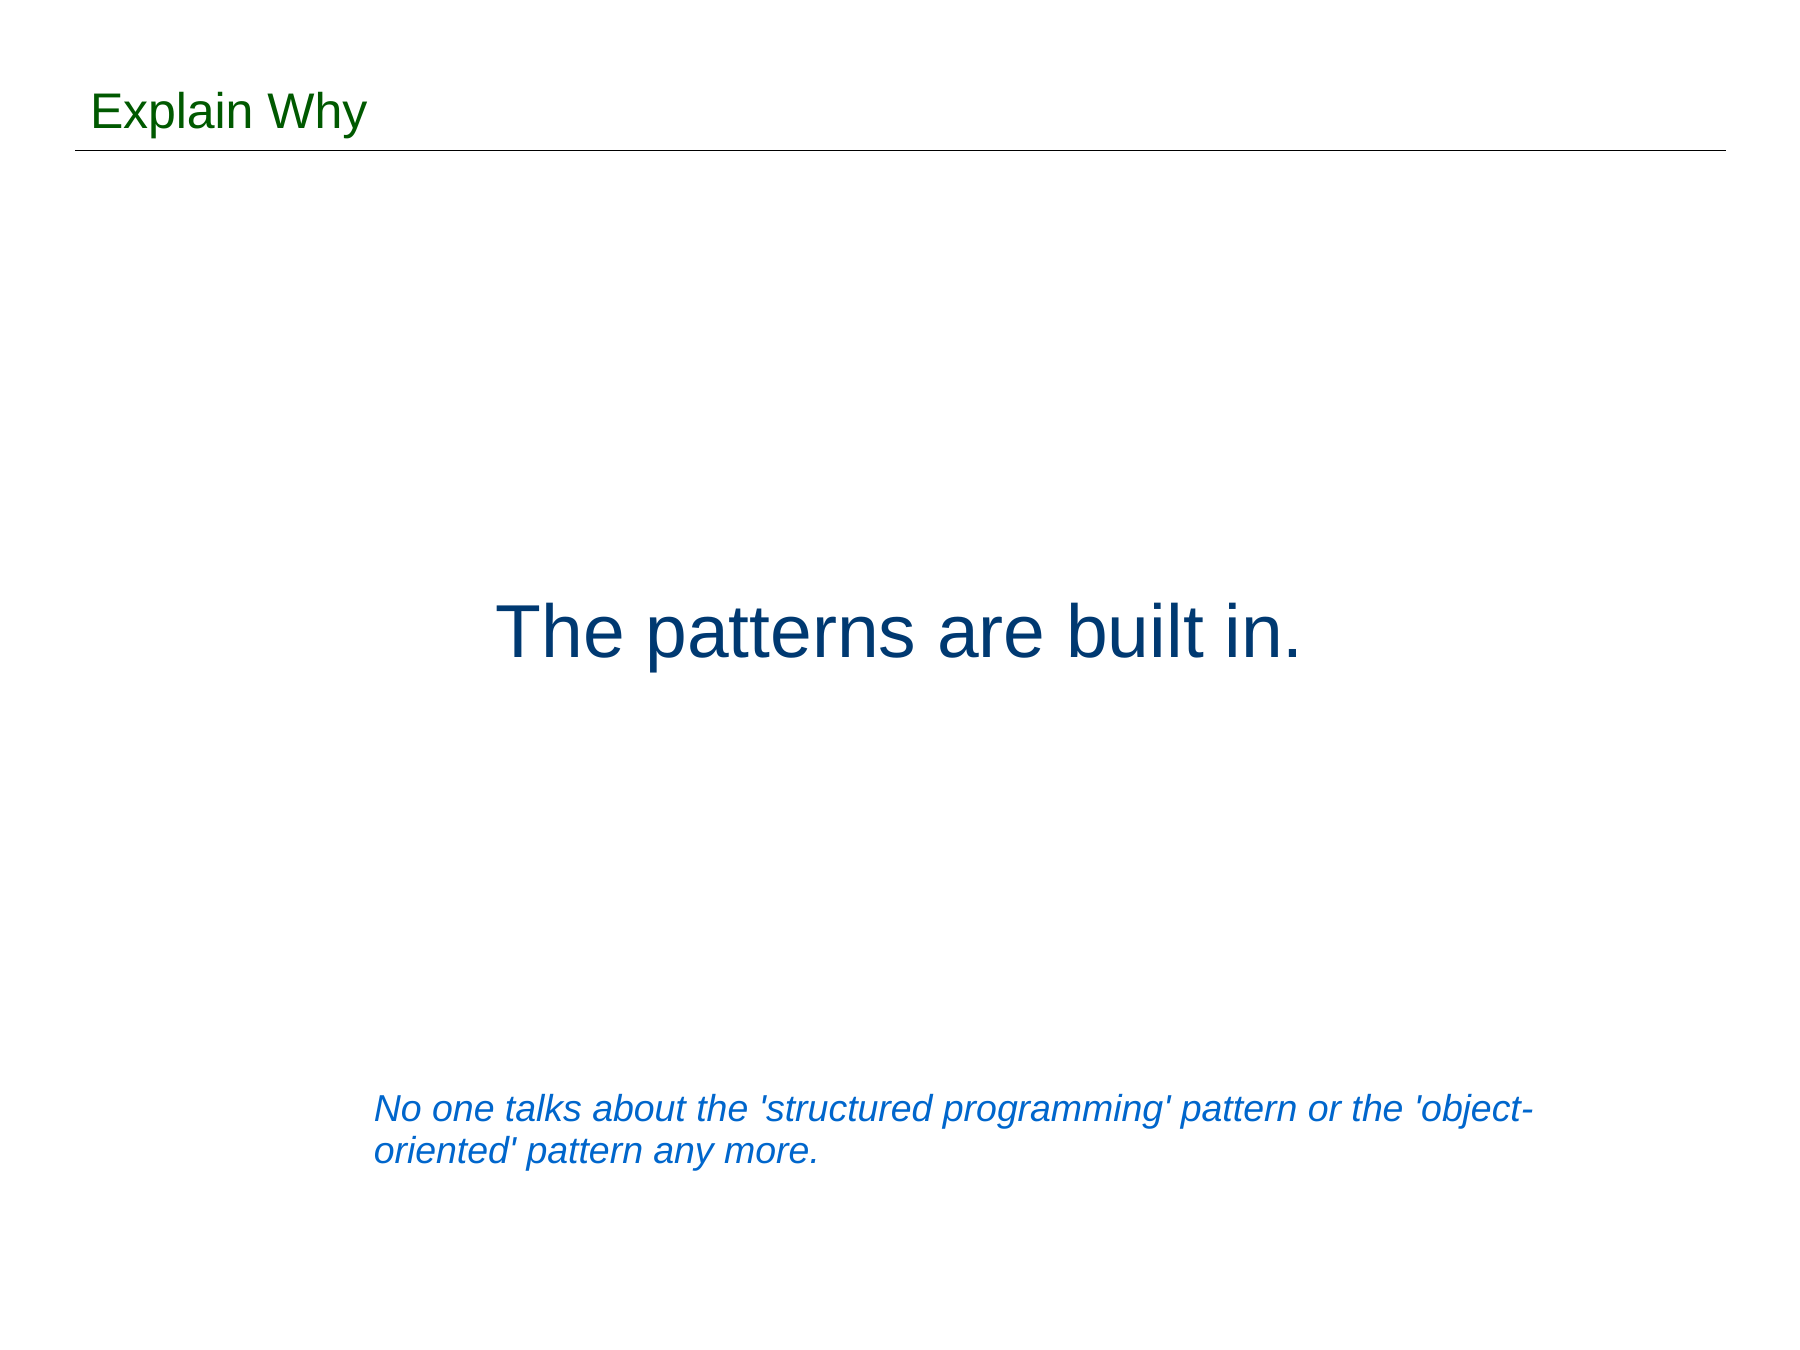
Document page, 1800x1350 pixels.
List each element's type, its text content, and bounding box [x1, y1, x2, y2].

title Explain Why [90, 38, 1710, 147]
text_box No one talks about the 'structured programming' pattern or the 'object-oriented' pattern any more. [359, 1080, 1558, 1179]
text_box The patterns are built in. [0, 539, 1800, 811]
